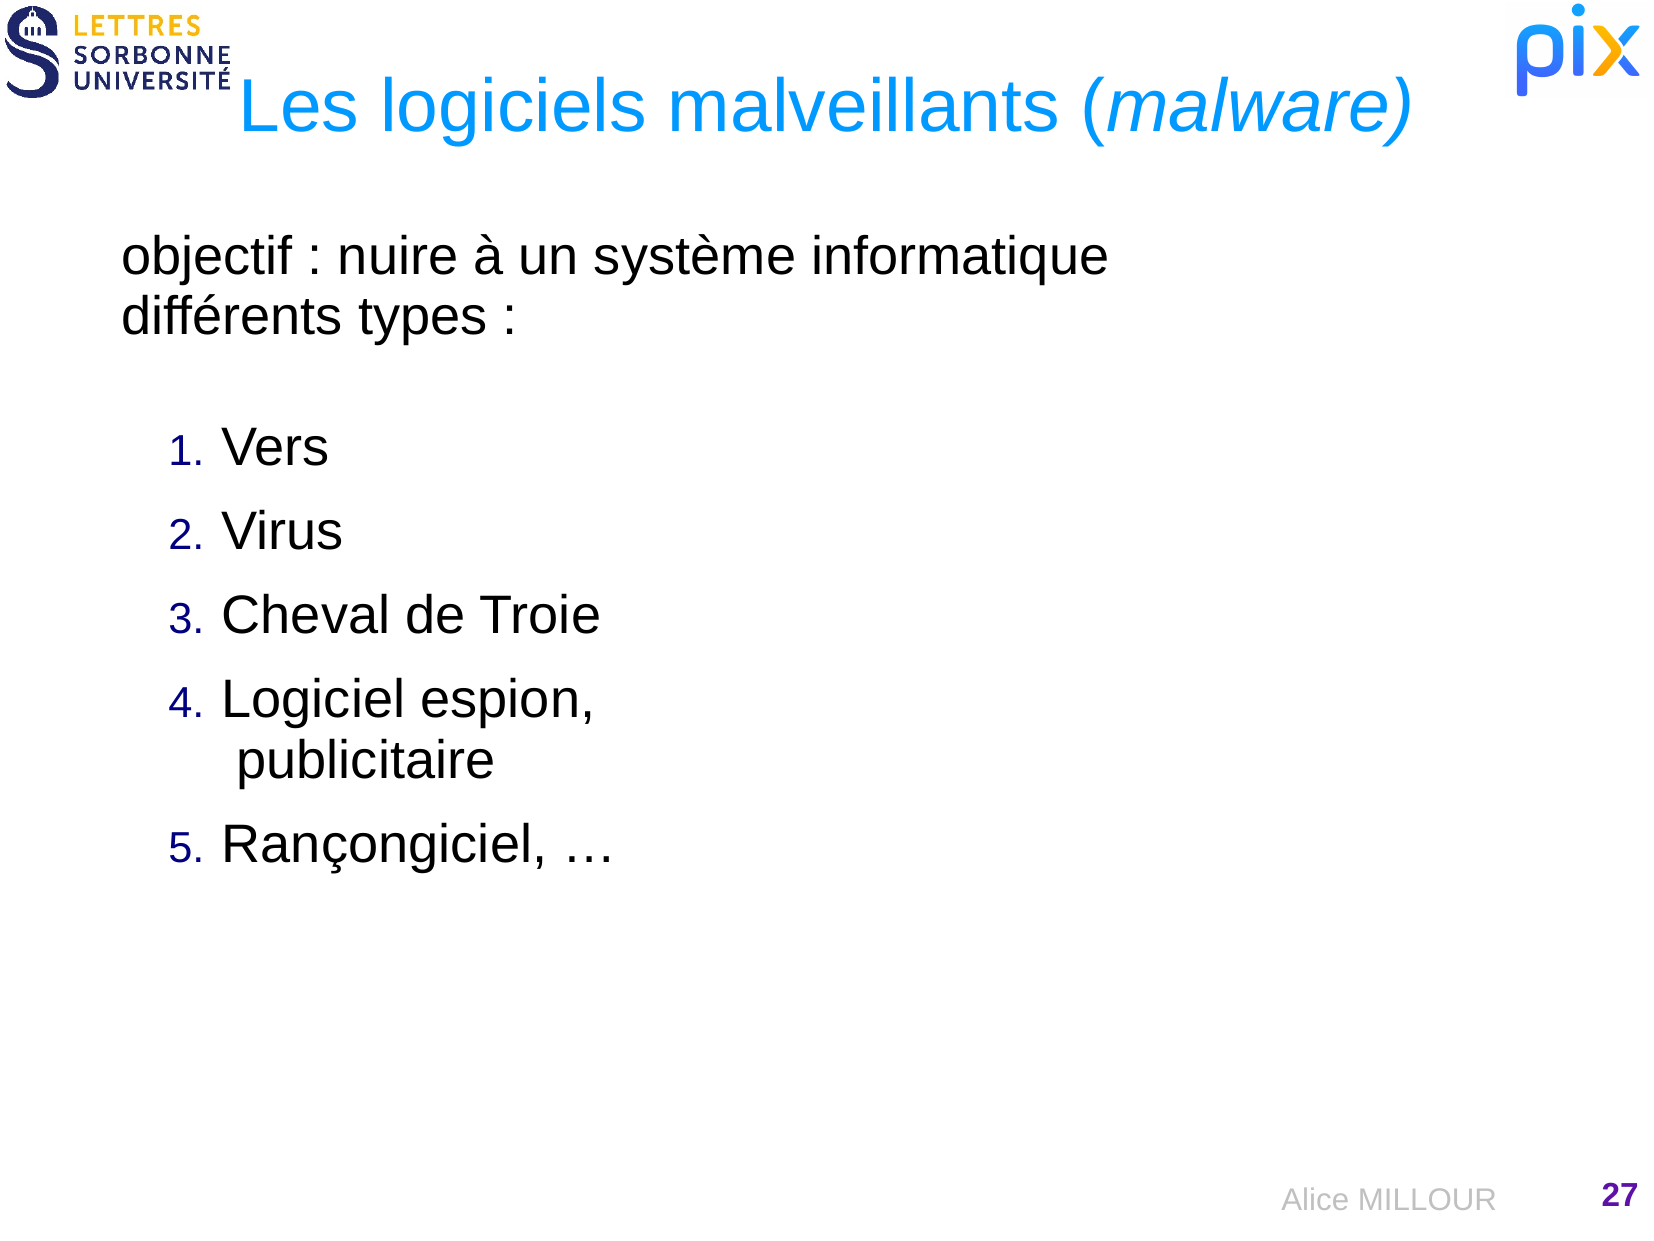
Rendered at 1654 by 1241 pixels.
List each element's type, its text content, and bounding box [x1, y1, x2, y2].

list Vers Virus Cheval de Troie Logiciel espion, publicitaire Rançongiciel, … [79, 416, 1568, 1136]
text_box objectif : nuire à un système informatique différents types : [106, 217, 1474, 354]
picture [1571, 2, 1648, 98]
picture [5, 6, 82, 98]
title Les logiciels malveillants (malware) [82, 2, 1571, 210]
